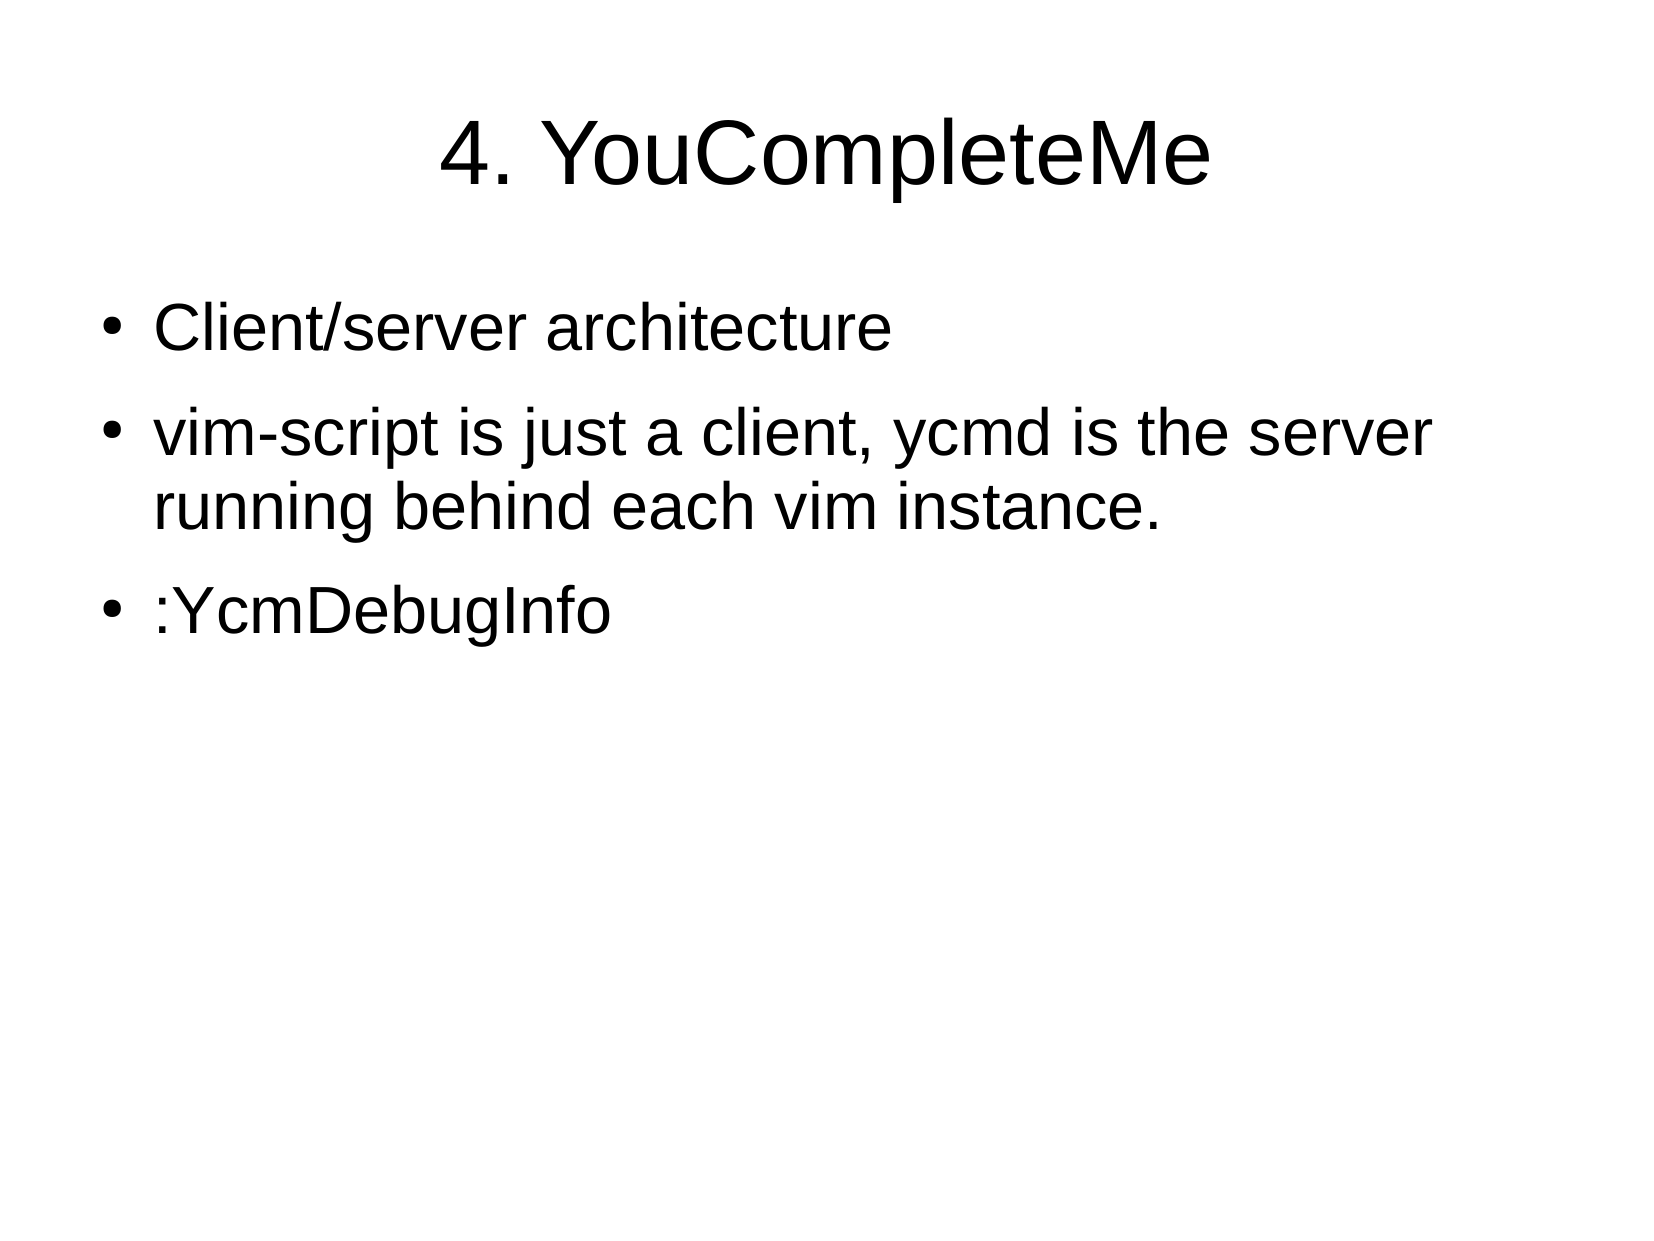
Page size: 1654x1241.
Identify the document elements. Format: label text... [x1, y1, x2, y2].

title 4. YouCompleteMe [82, 49, 1571, 257]
list Client/server architecture vim-script is just a client, ycmd is the server running behind each vim instance. :YcmDebugInfo [82, 290, 1571, 1010]
